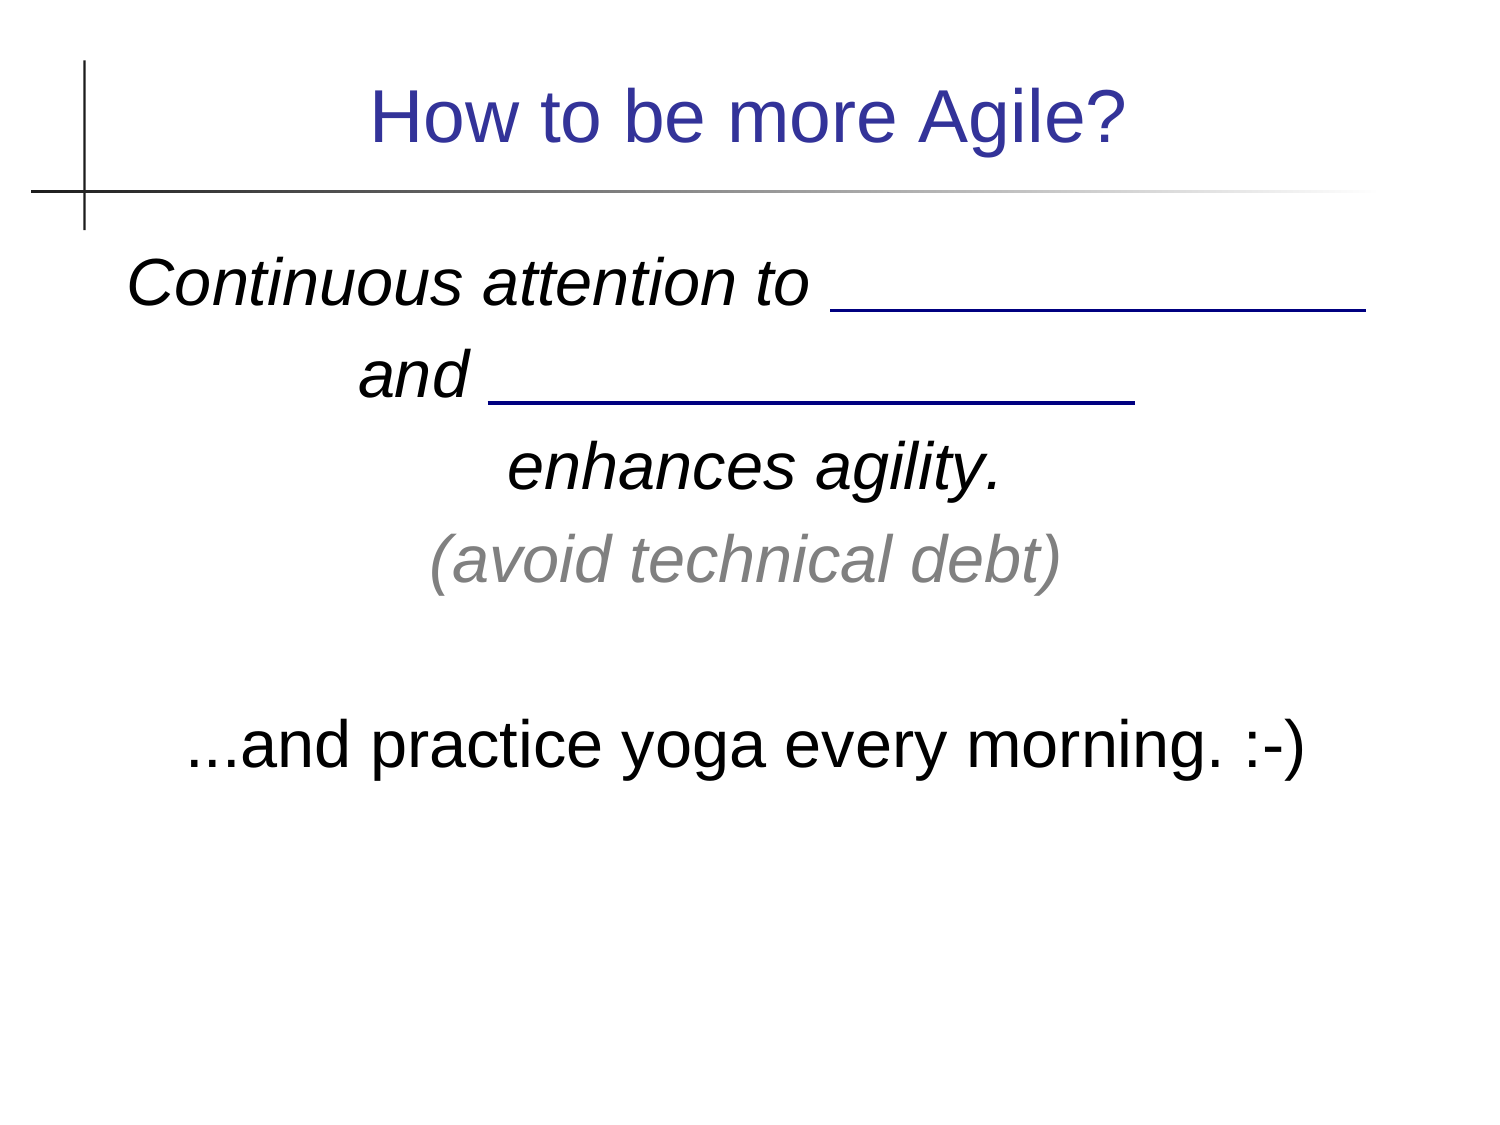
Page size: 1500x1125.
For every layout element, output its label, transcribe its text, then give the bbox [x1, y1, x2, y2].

list Continuous attention to and enhances agility. (avoid technical debt) ...and practice yoga every morning. :-) [98, 230, 1396, 961]
title How to be more Agile? [100, 42, 1397, 182]
